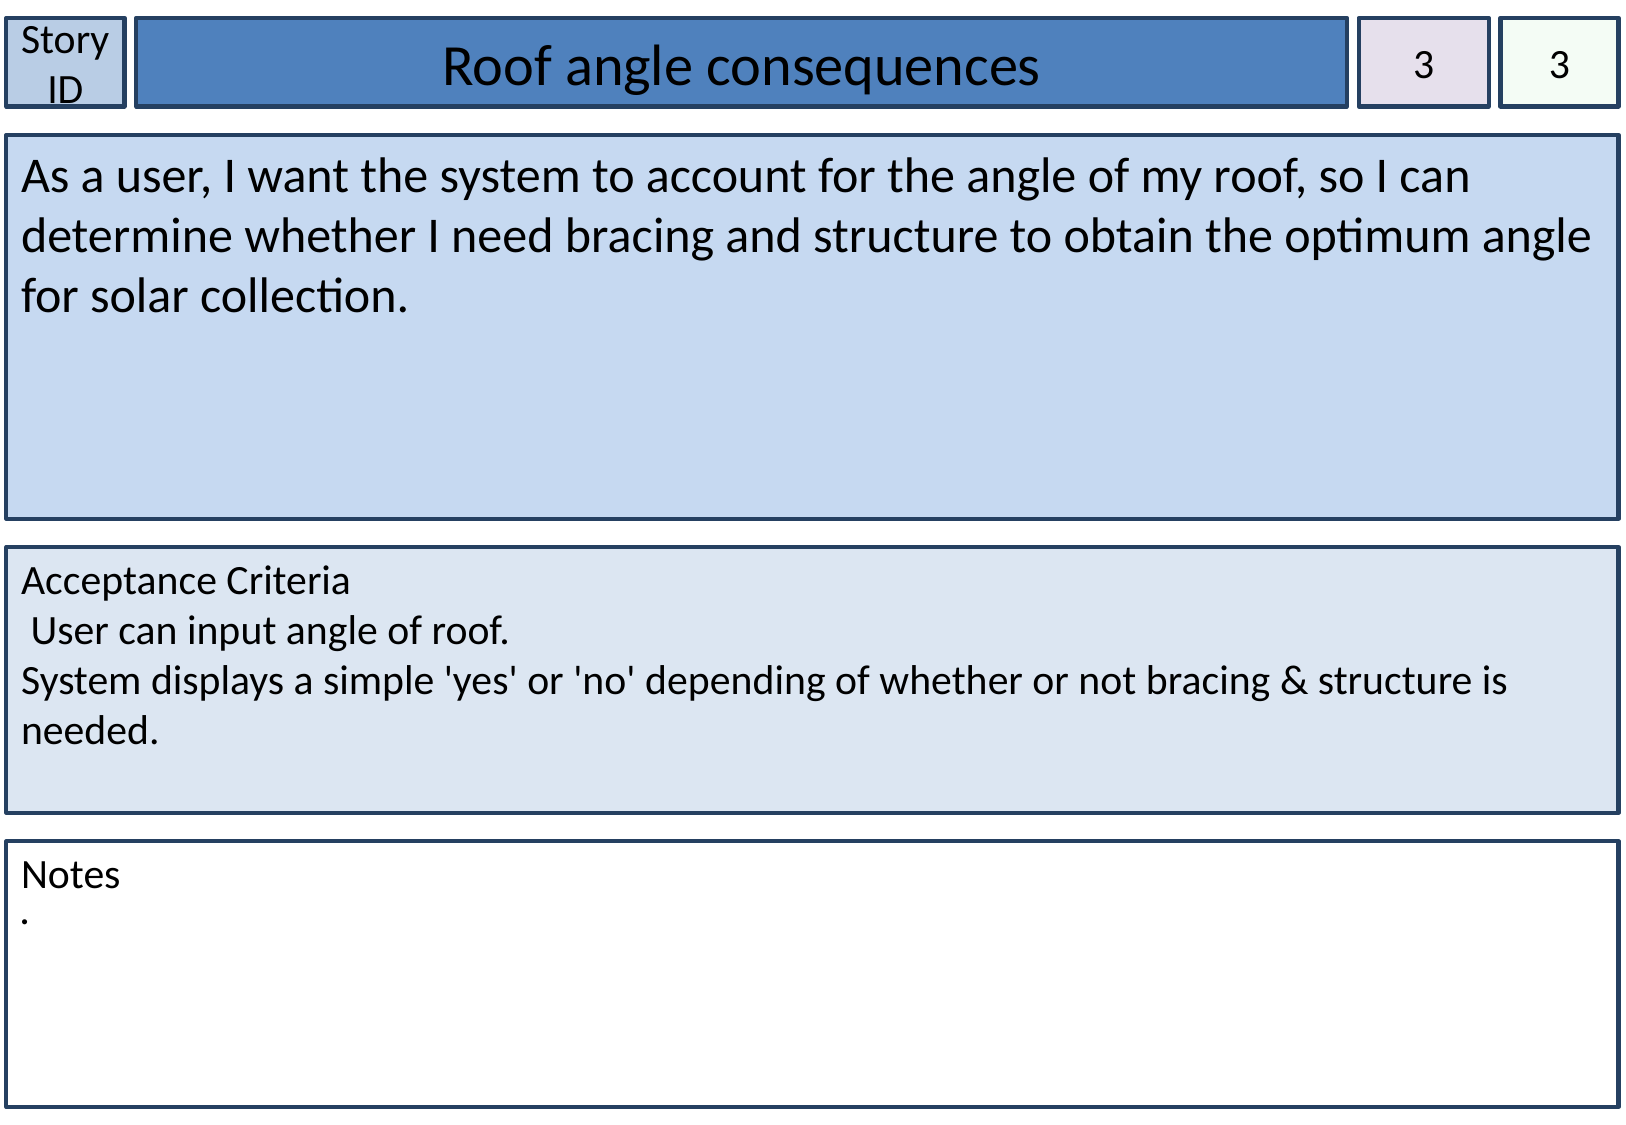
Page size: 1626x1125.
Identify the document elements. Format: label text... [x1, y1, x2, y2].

text_box As a user, I want the system to account for the angle of my roof, so I can determine whether I need bracing and structure to obtain the optimum angle for solar collection. [6, 134, 1619, 519]
text_box 3 [1500, 17, 1619, 107]
text_box Acceptance Criteria User can input angle of roof. System displays a simple 'yes' or 'no' depending of whether or not bracing & structure is needed. [6, 547, 1619, 813]
text_box Roof angle consequences [136, 17, 1347, 107]
text_box 3 [1358, 17, 1489, 107]
text_box Notes [6, 841, 1619, 1107]
text_box Story ID [6, 17, 125, 107]
